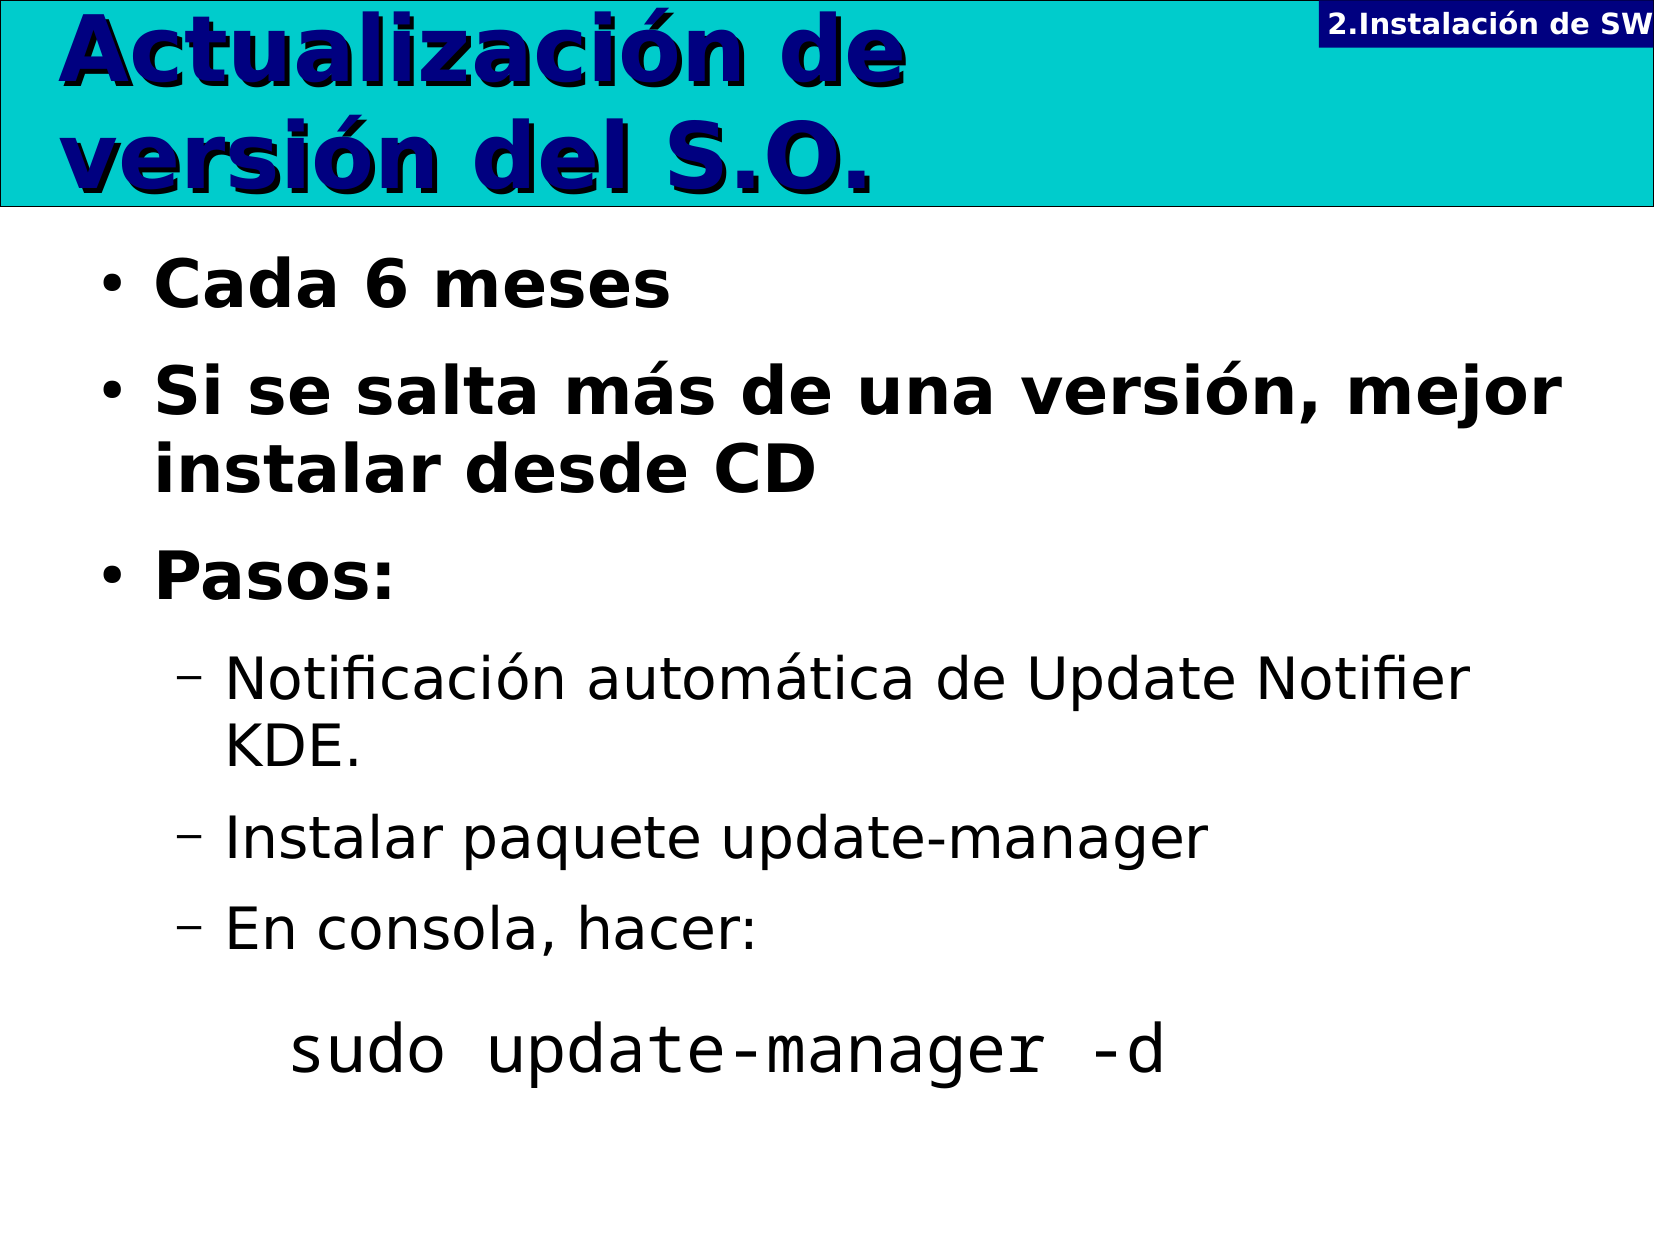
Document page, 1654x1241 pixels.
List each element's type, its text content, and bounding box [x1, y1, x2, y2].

text_box 2.Instalación de SW [1318, 0, 1654, 48]
title Actualización de versión del S.O. [59, 0, 1654, 211]
text_box sudo update-manager -d [272, 993, 1182, 1095]
list Cada 6 meses Si se salta más de una versión, mejor instalar desde CD Pasos: Notificación automática de Update Notifier KDE. Instalar paquete update-manager En consola, hacer: [82, 245, 1571, 1109]
